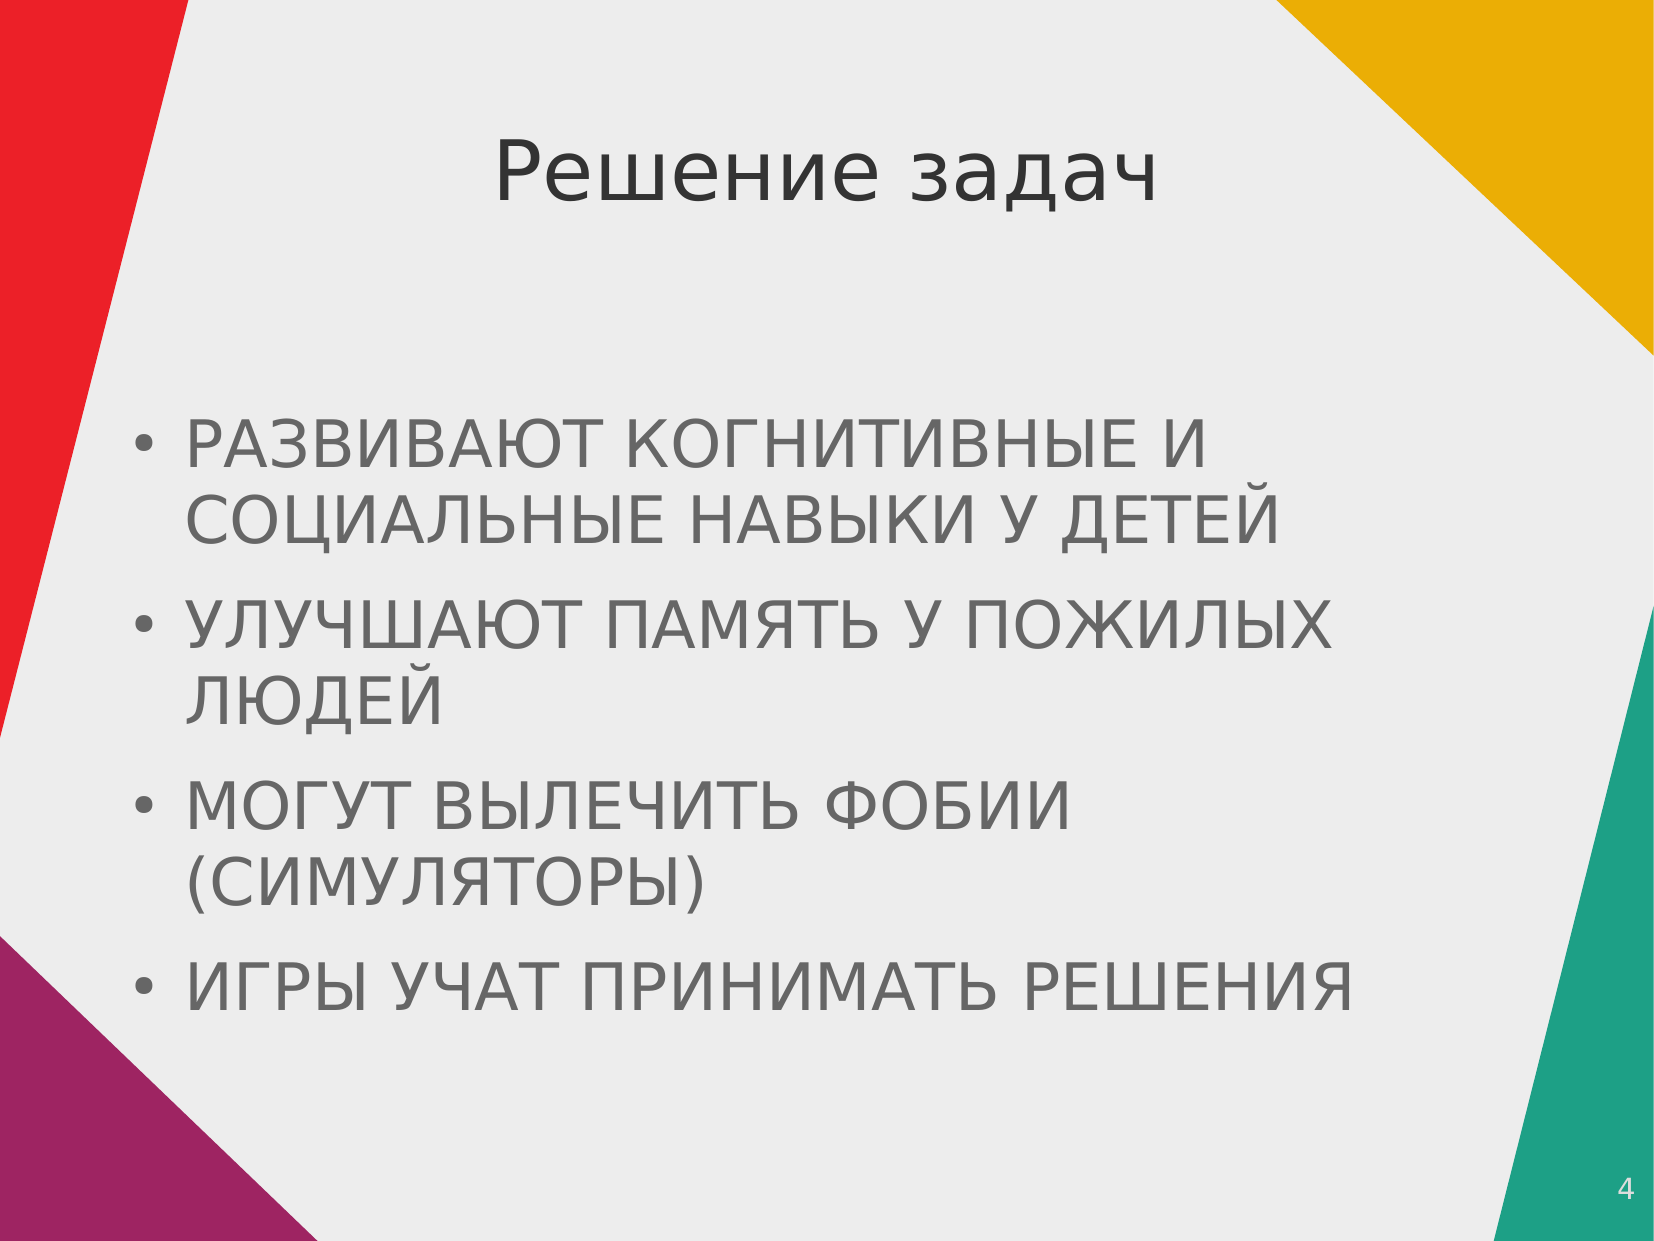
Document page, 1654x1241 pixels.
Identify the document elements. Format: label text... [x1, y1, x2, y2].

title Решение задач [114, 73, 1539, 271]
list РАЗВИВАЮТ КОГНИТИВНЫЕ И СОЦИАЛЬНЫЕ НАВЫКИ У ДЕТЕЙ УЛУЧШАЮТ ПАМЯТЬ У ПОЖИЛЫХ ЛЮДЕЙ МОГУТ ВЫЛЕЧИТЬ ФОБИИ (СИМУЛЯТОРЫ) ИГРЫ УЧАТ ПРИНИМАТЬ РЕШЕНИЯ [114, 302, 1539, 1033]
